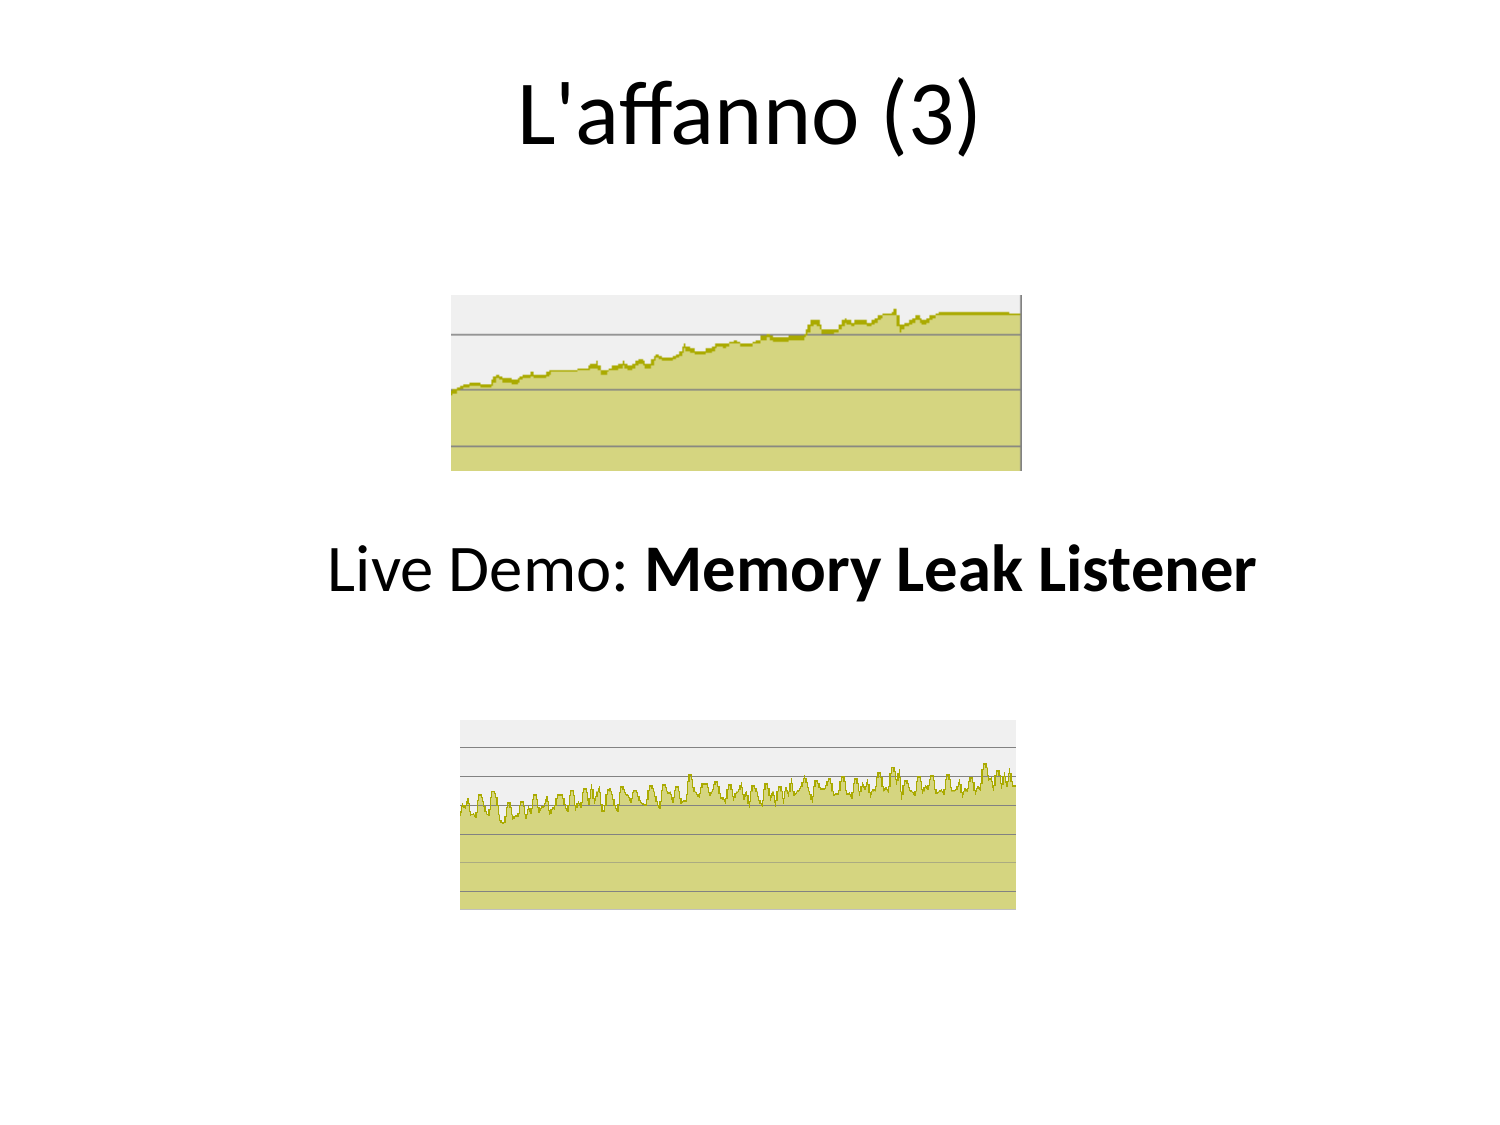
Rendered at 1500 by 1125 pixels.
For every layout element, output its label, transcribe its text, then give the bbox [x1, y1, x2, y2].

title L'affanno (3) [75, 45, 1425, 233]
picture [460, 720, 1016, 910]
picture [451, 295, 1022, 471]
list Live Demo: Memory Leak Listener [82, 248, 1433, 991]
